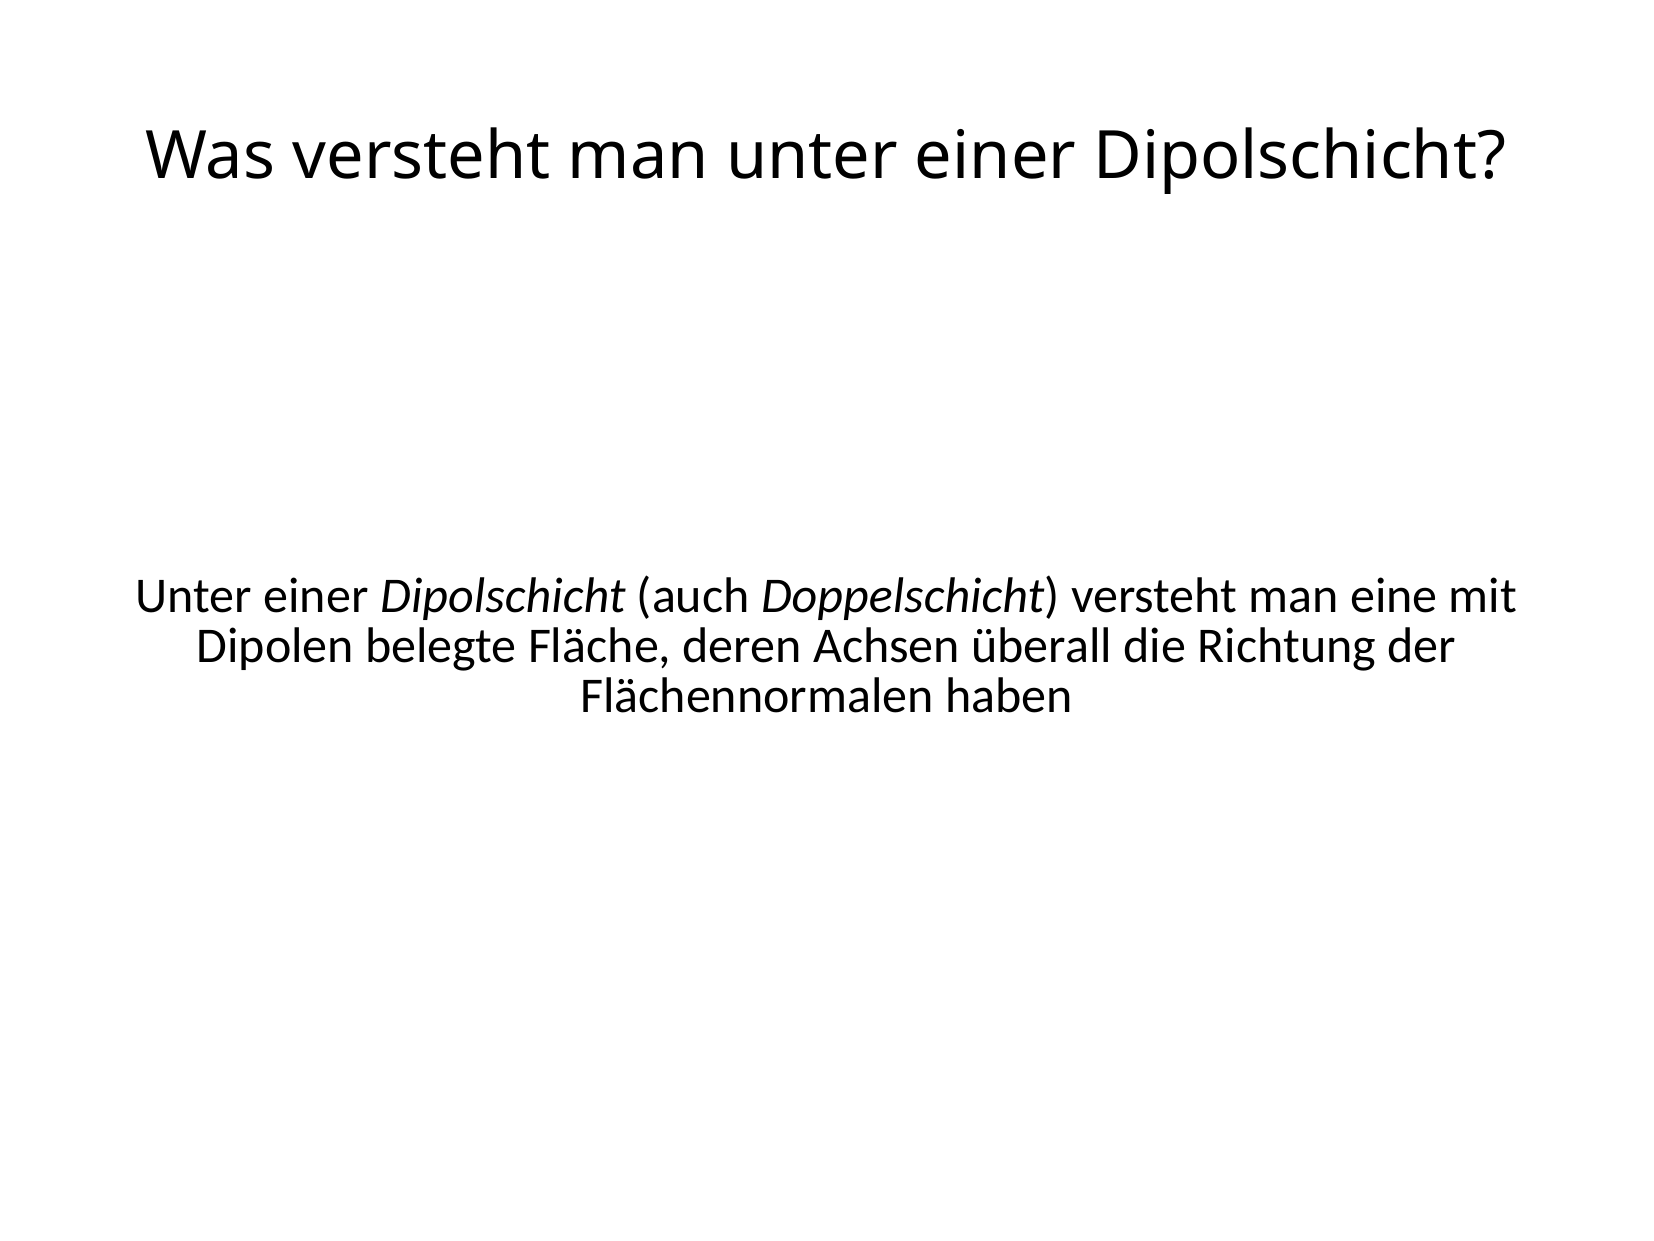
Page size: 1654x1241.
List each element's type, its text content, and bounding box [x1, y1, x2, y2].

title Was versteht man unter einer Dipolschicht? [82, 49, 1571, 257]
subtitle Unter einer Dipolschicht (auch Doppelschicht) versteht man eine mit Dipolen belegte Fläche, deren Achsen überall die Richtung der Flächennormalen haben [82, 290, 1571, 1010]
